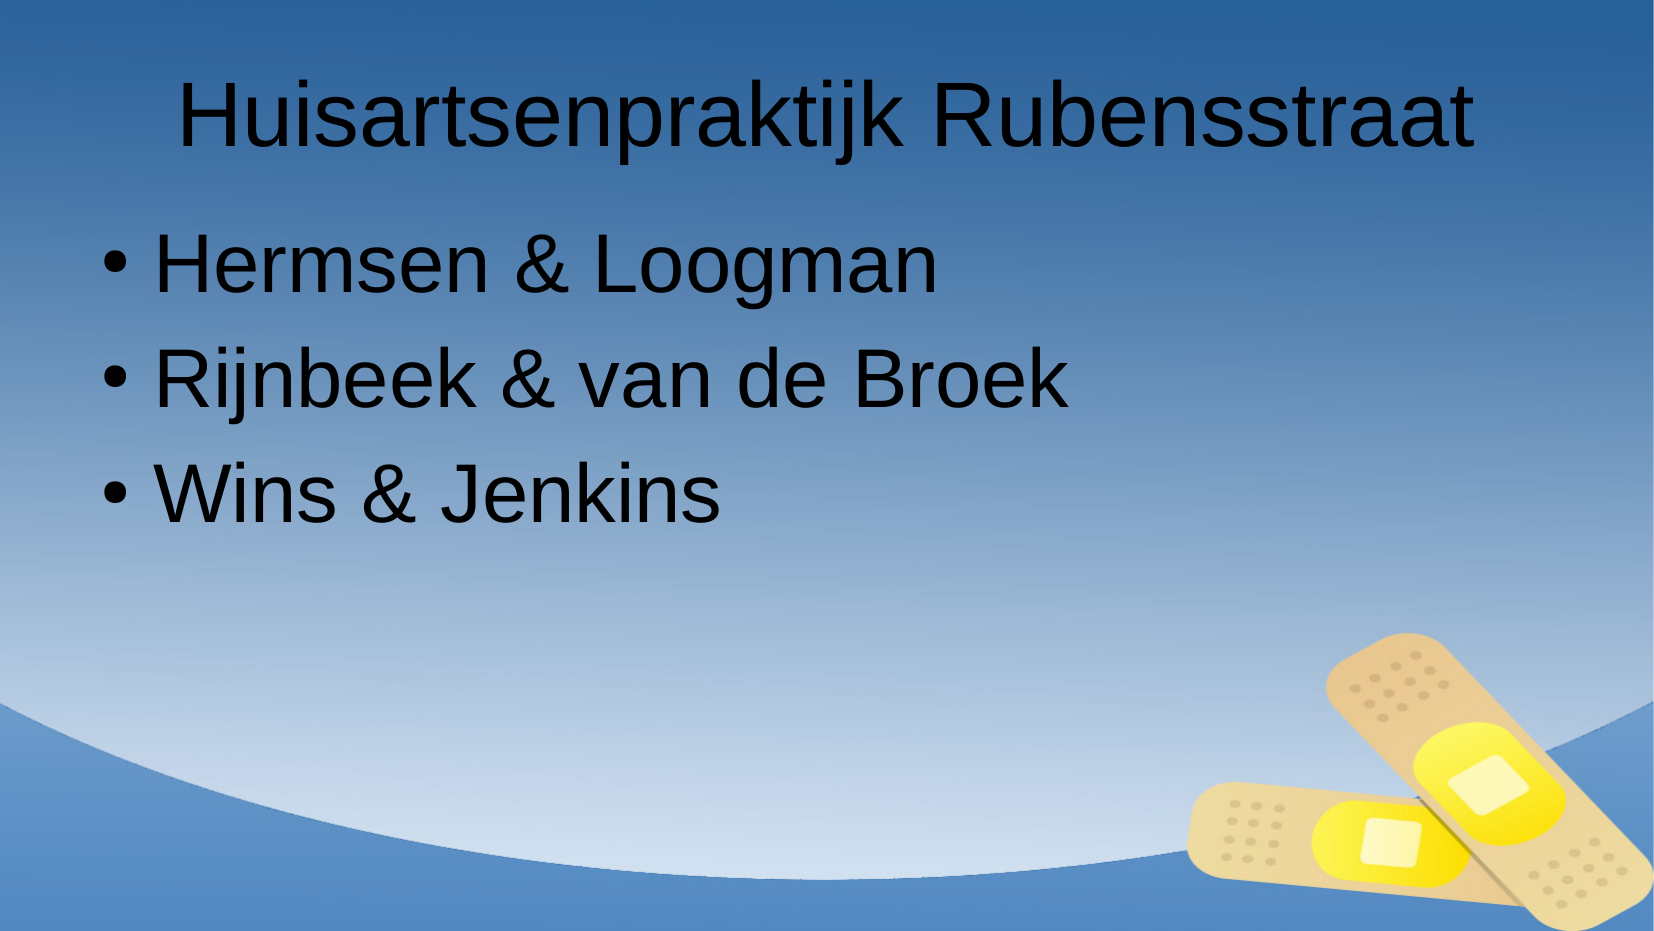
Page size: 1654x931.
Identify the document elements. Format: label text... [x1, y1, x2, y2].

picture [0, 0, 1654, 931]
title Huisartsenpraktijk Rubensstraat [82, 37, 1571, 193]
list Hermsen & Loogman Rijnbeek & van de Broek Wins & Jenkins [82, 217, 1571, 758]
